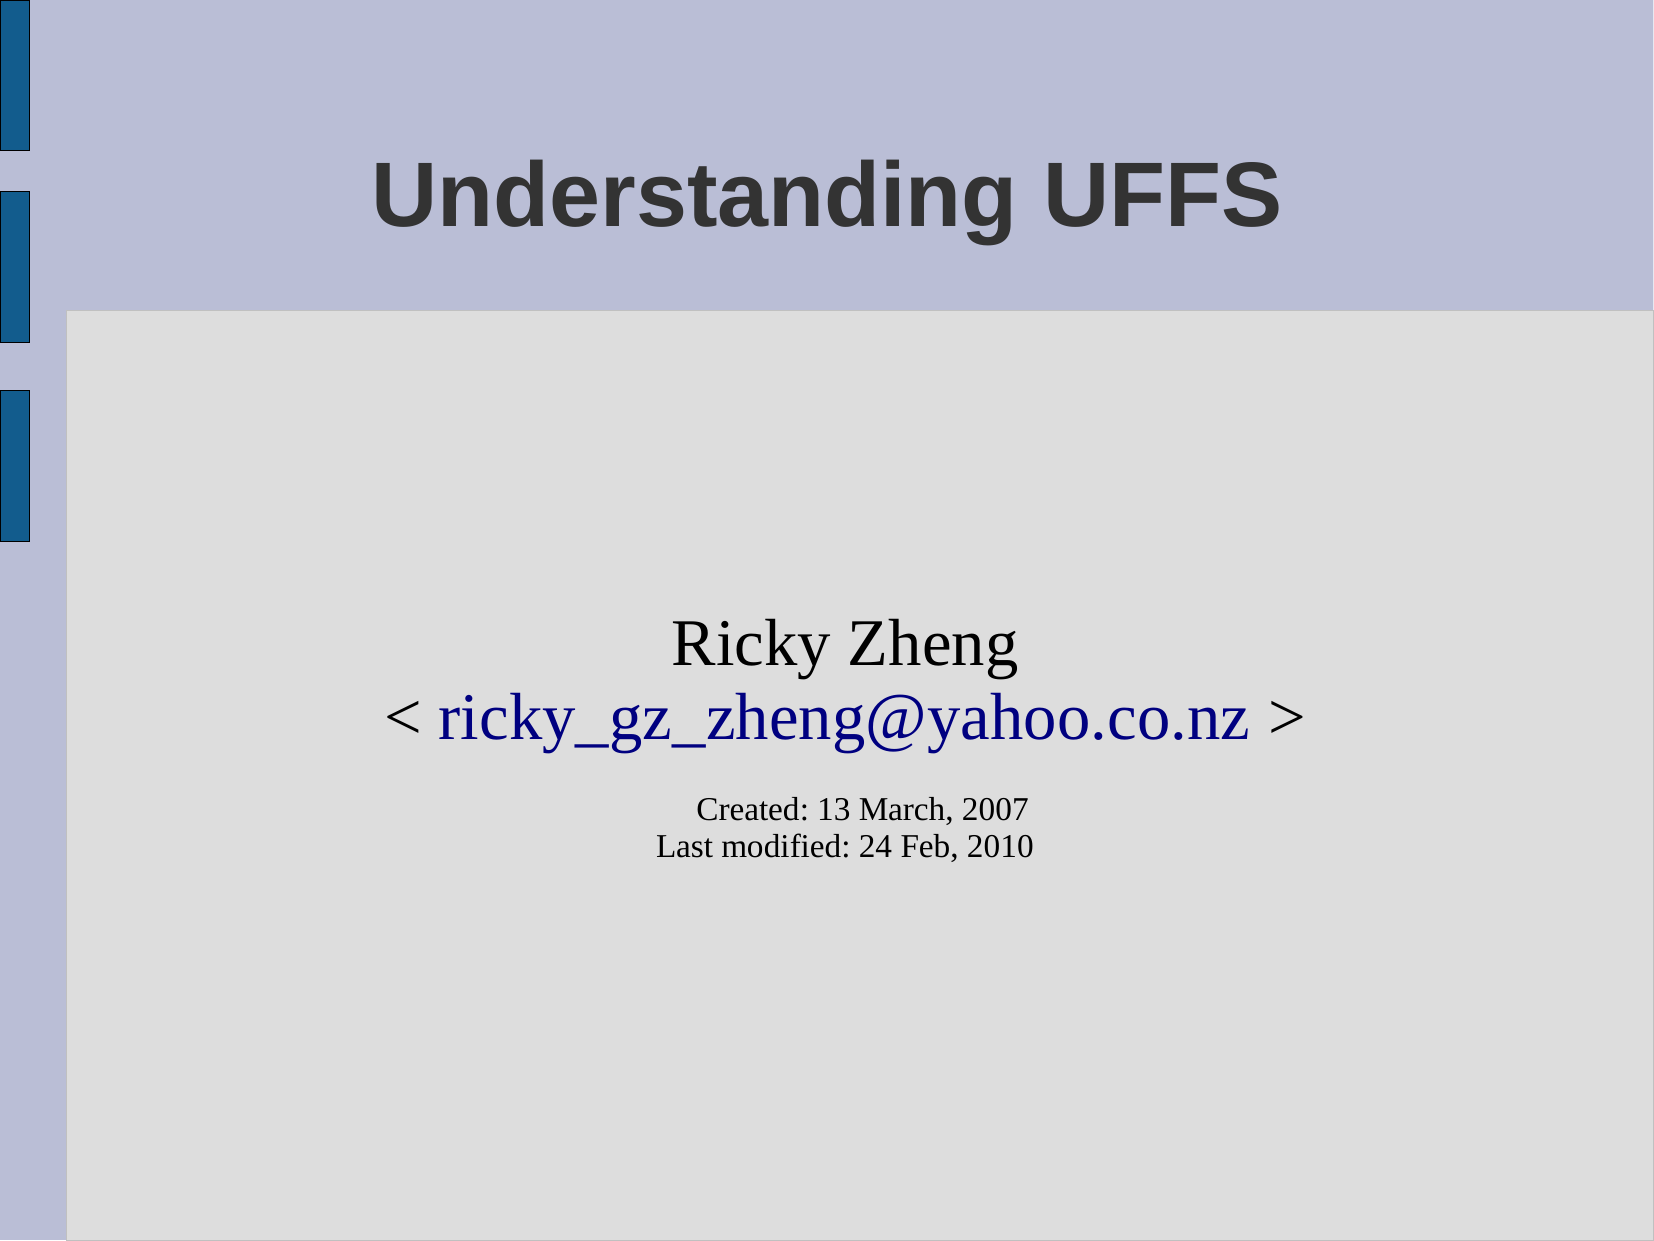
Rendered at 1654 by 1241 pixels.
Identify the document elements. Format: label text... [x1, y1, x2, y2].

title Understanding UFFS [121, 91, 1534, 299]
subtitle Ricky Zheng < ricky_gz_zheng@yahoo.co.nz > Created: 13 March, 2007 Last modified: 24 Feb, 2010 [121, 344, 1534, 1127]
